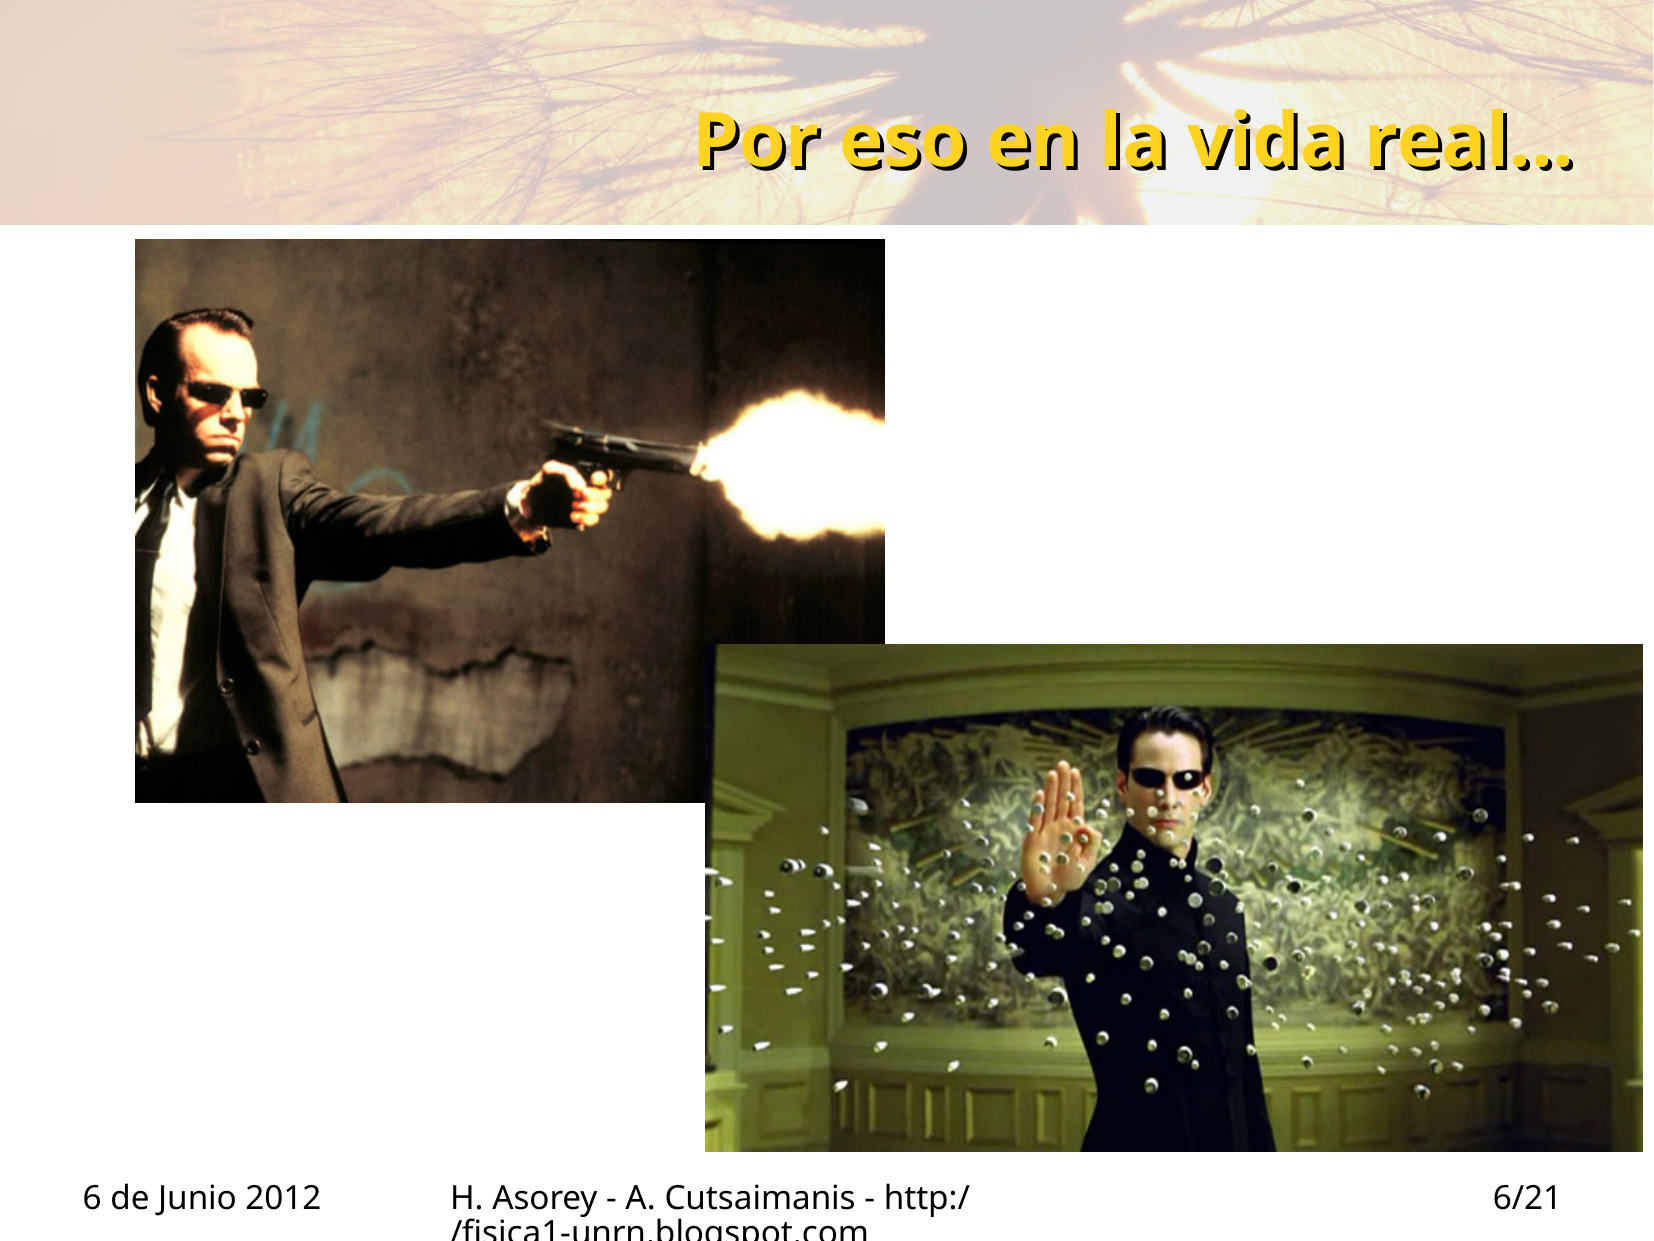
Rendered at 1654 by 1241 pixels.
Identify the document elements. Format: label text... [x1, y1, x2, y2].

picture [0, 0, 1654, 225]
picture [135, 239, 1643, 1152]
title Por eso en la vida real... [86, 49, 1576, 226]
